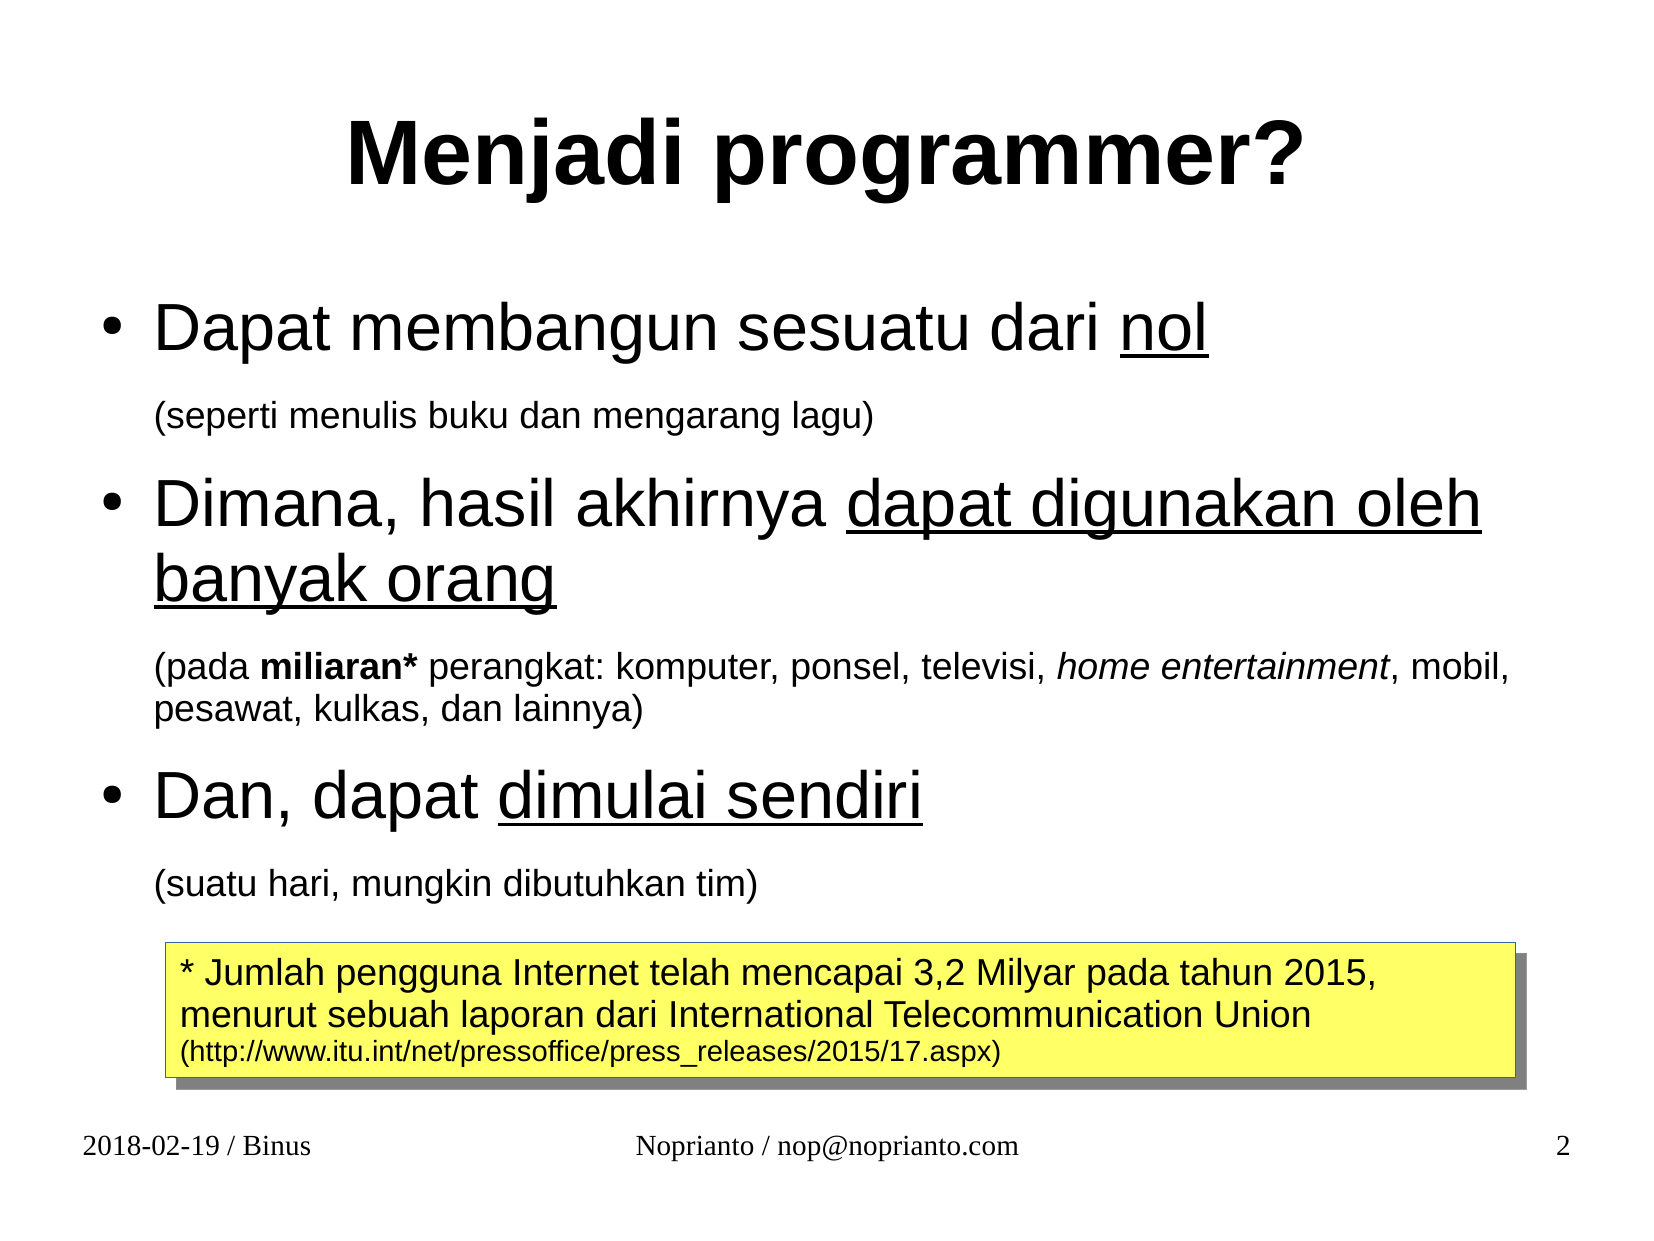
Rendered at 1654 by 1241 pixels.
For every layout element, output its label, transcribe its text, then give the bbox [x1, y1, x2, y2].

title Menjadi programmer? [82, 49, 1571, 257]
text_box * Jumlah pengguna Internet telah mencapai 3,2 Milyar pada tahun 2015, menurut sebuah laporan dari International Telecommunication Union (http://www.itu.int/net/pressoffice/press_releases/2015/17.aspx) [165, 942, 1516, 1078]
list Dapat membangun sesuatu dari nol (seperti menulis buku dan mengarang lagu) Dimana, hasil akhirnya dapat digunakan oleh banyak orang (pada miliaran* perangkat: komputer, ponsel, televisi, home entertainment, mobil, pesawat, kulkas, dan lainnya) Dan, dapat dimulai sendiri (suatu hari, mungkin dibutuhkan tim) [82, 290, 1571, 1010]
